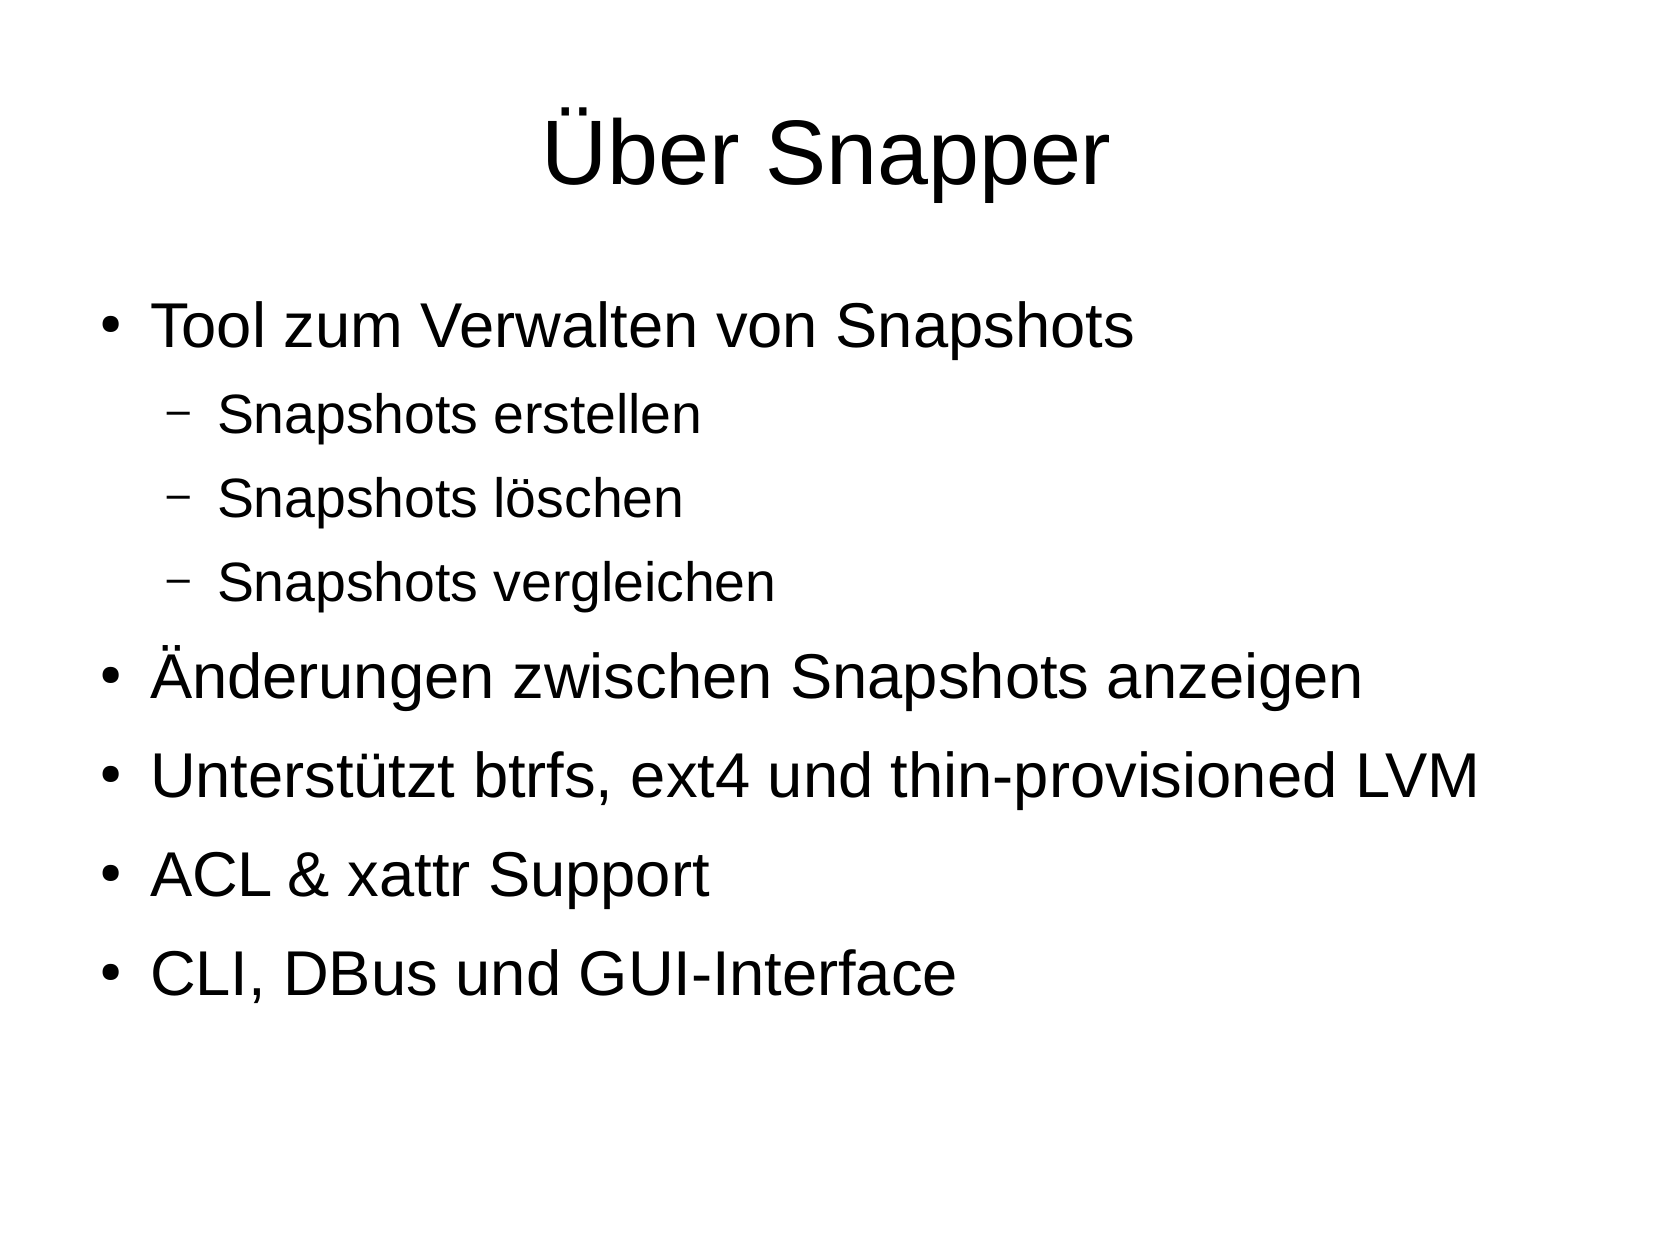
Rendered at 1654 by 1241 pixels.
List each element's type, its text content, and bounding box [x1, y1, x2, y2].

title Über Snapper [82, 49, 1571, 257]
list Tool zum Verwalten von Snapshots Snapshots erstellen Snapshots löschen Snapshots vergleichen Änderungen zwischen Snapshots anzeigen Unterstützt btrfs, ext4 und thin-provisioned LVM ACL & xattr Support CLI, DBus und GUI-Interface [82, 290, 1571, 1010]
